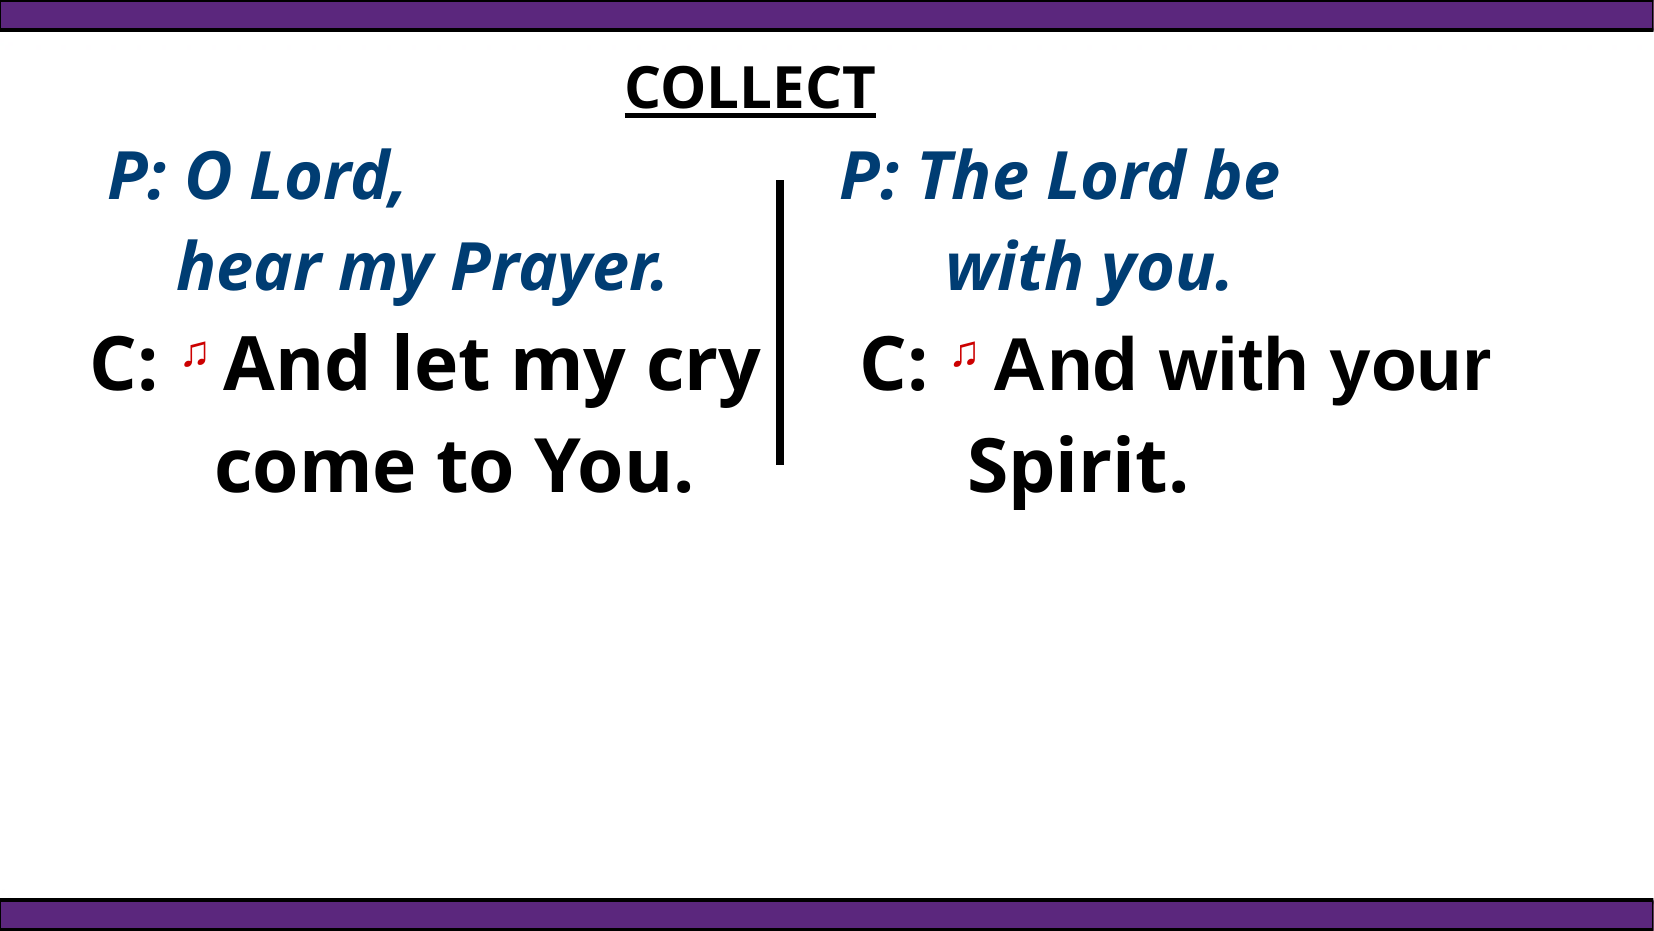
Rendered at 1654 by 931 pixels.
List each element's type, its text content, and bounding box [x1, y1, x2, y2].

picture [0, 31, 1654, 900]
text_box [0, 0, 1654, 31]
text_box [0, 900, 1654, 931]
text_box COLLECT P: O Lord, P: The Lord be hear my Prayer. with you. C: ♫ And let my cry C: ♫ And with your come to You. Spirit. [75, 30, 1576, 595]
